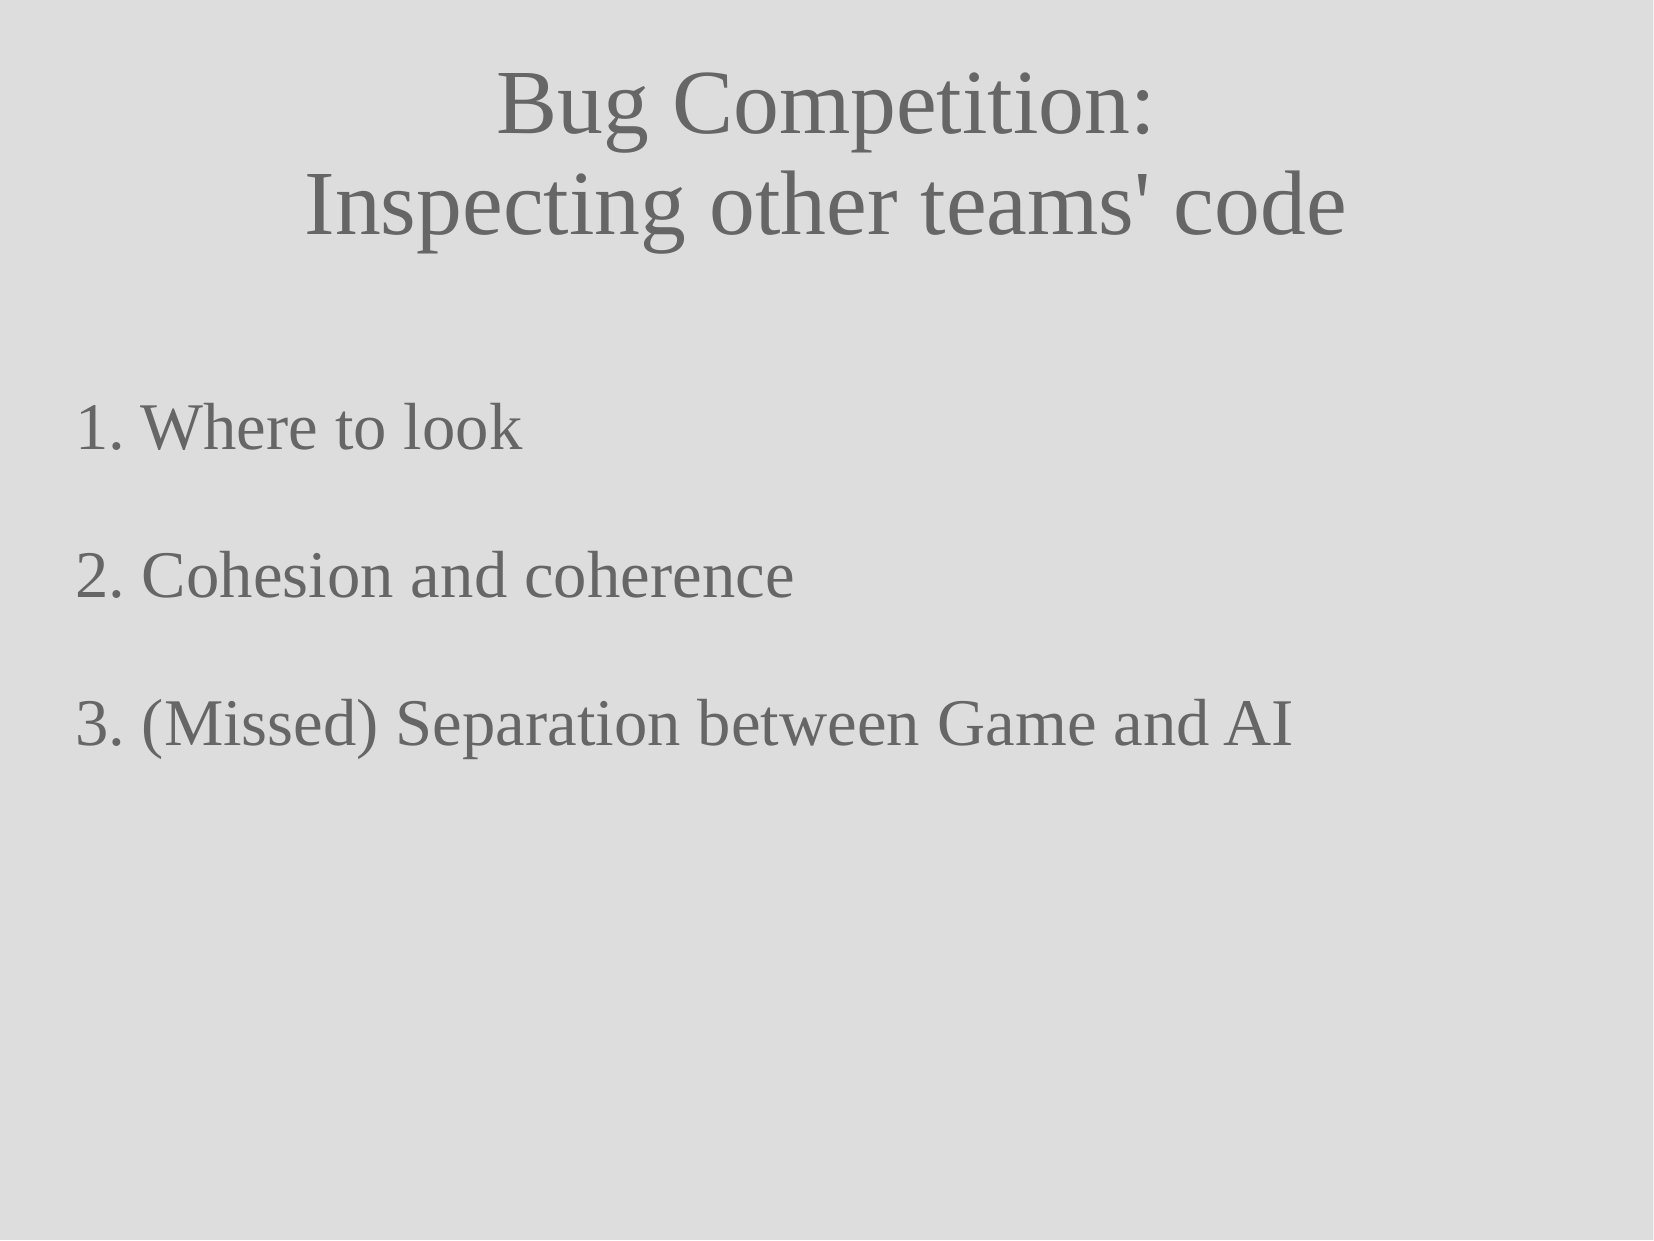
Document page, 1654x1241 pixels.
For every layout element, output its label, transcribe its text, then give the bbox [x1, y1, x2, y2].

subtitle 1. Where to look 2. Cohesion and coherence 3. (Missed) Separation between Game and AI [75, 390, 1564, 1110]
title Bug Competition: Inspecting other teams' code [82, 49, 1571, 257]
